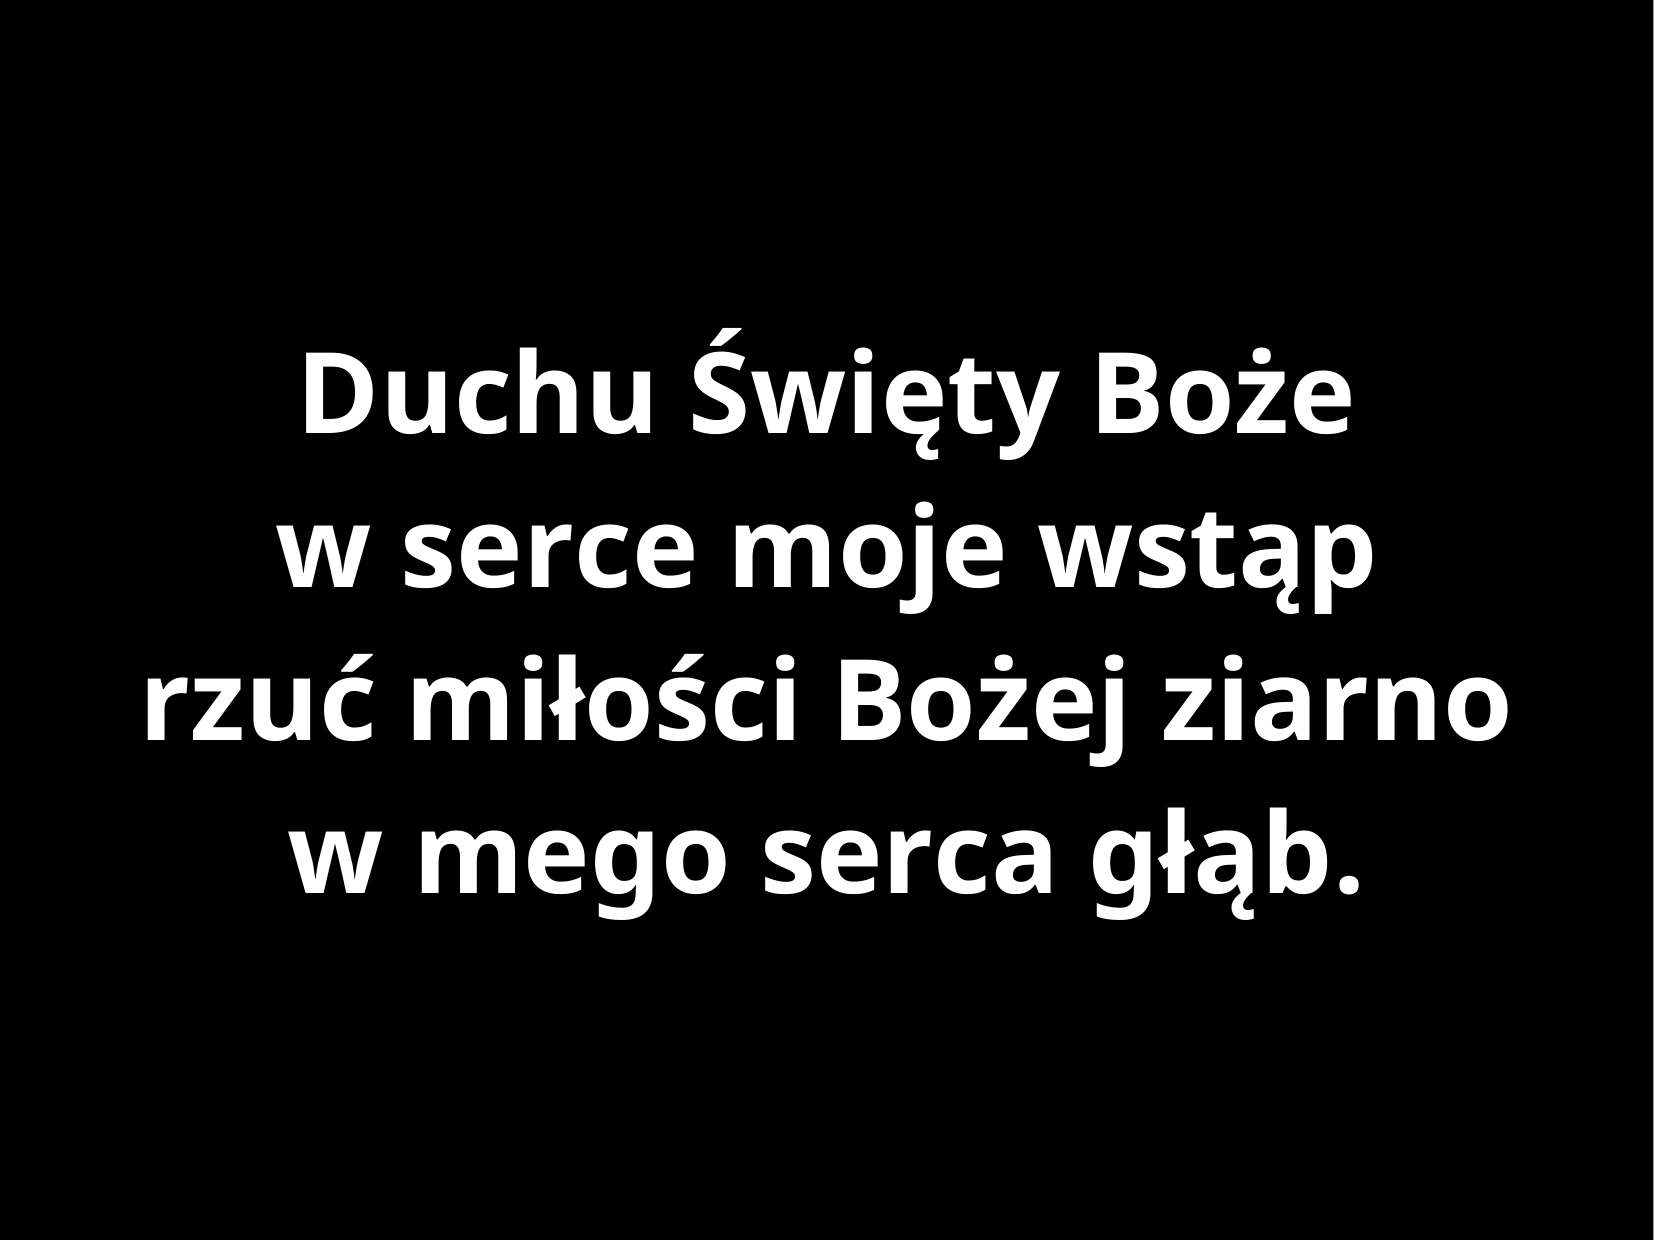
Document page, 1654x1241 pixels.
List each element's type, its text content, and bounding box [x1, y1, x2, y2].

title Duchu Święty Boże w serce moje wstąp rzuć miłości Bożej ziarno w mego serca głąb. [0, 0, 1654, 1241]
